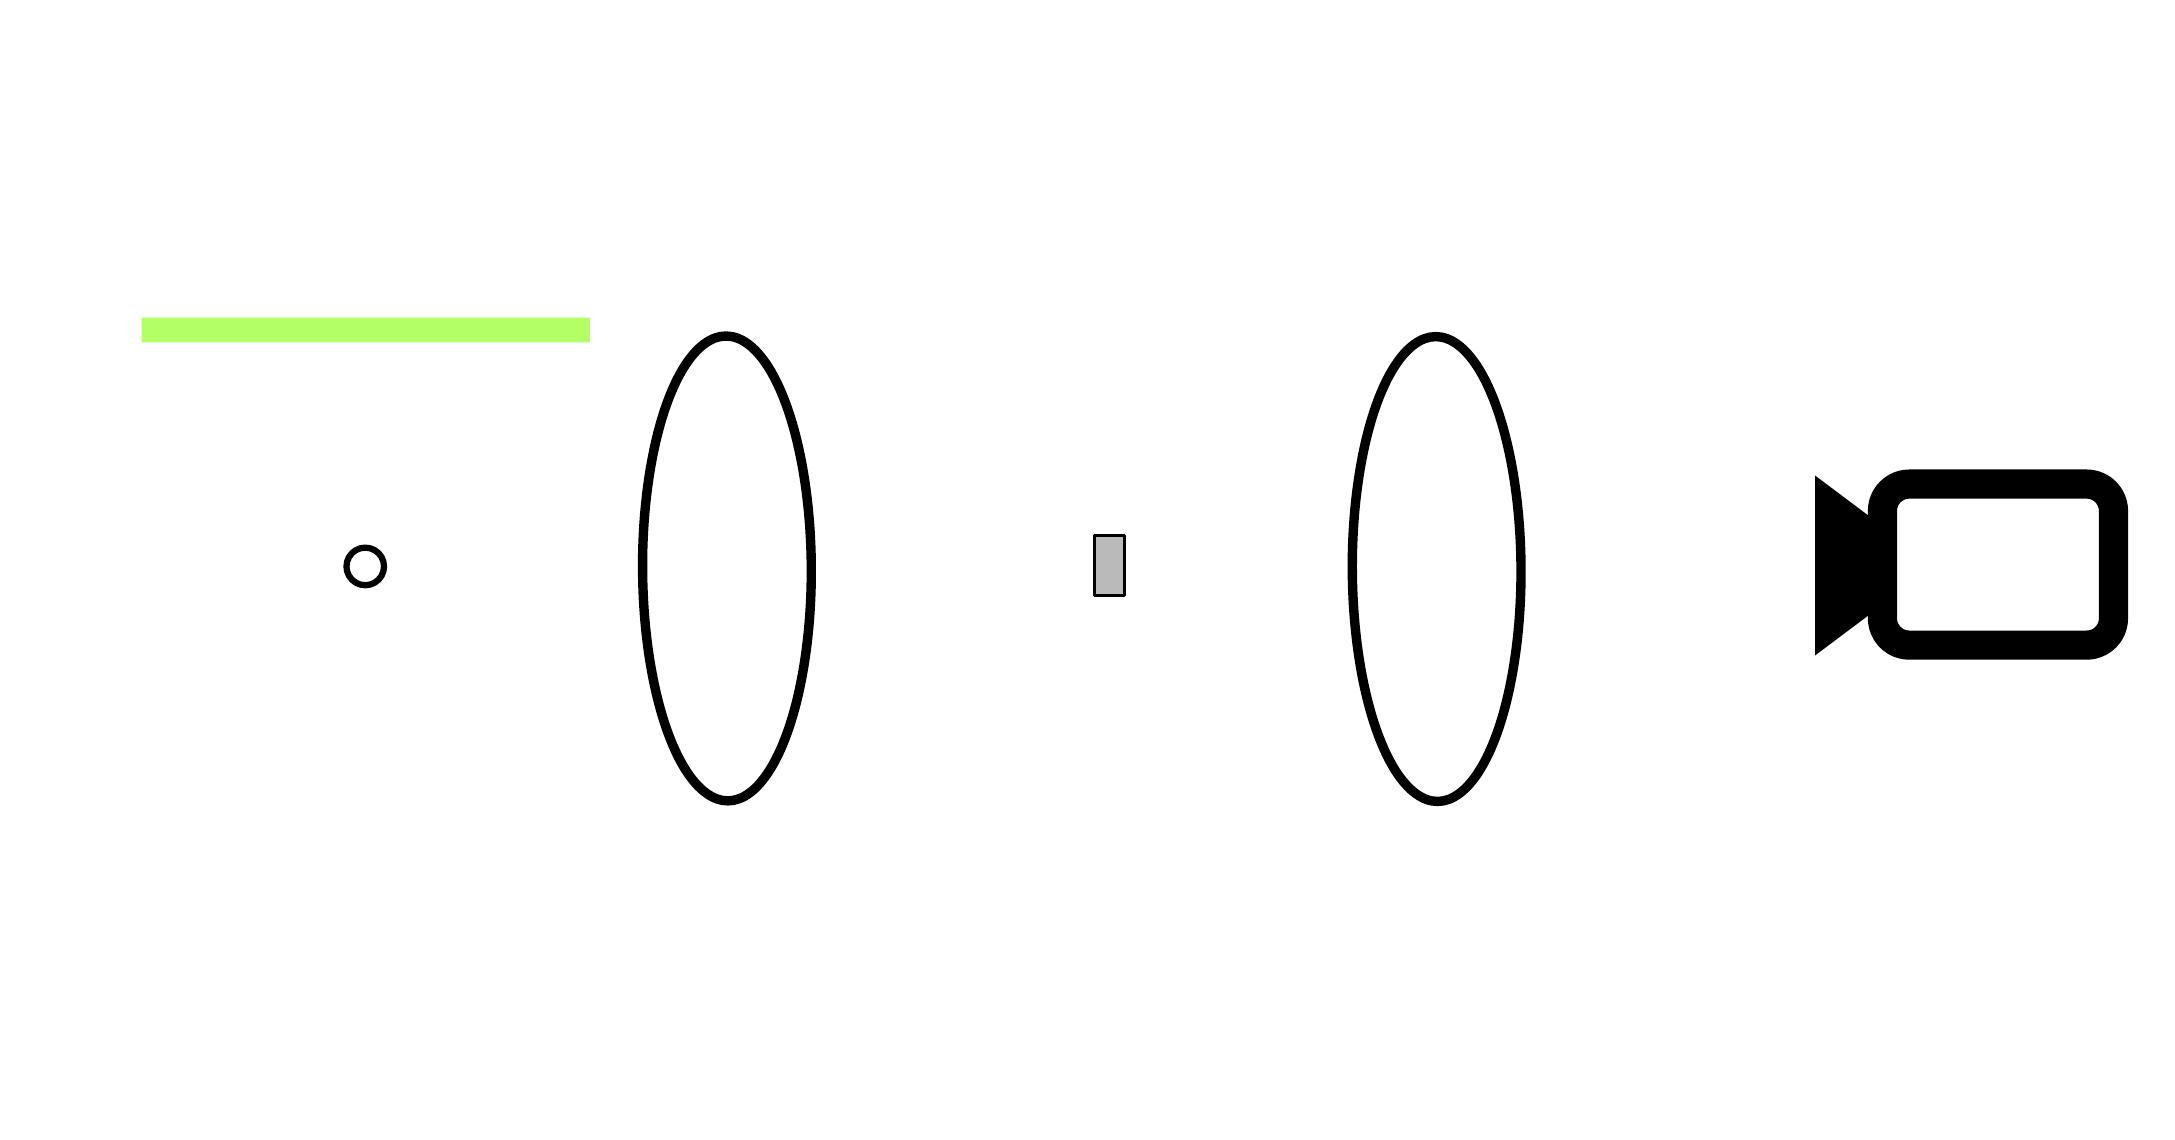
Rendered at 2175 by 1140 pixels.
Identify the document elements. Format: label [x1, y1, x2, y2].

text_box [642, 336, 812, 801]
text_box [1815, 475, 1876, 656]
text_box [1352, 336, 1522, 802]
text_box [1094, 535, 1125, 596]
text_box [1882, 484, 2114, 646]
